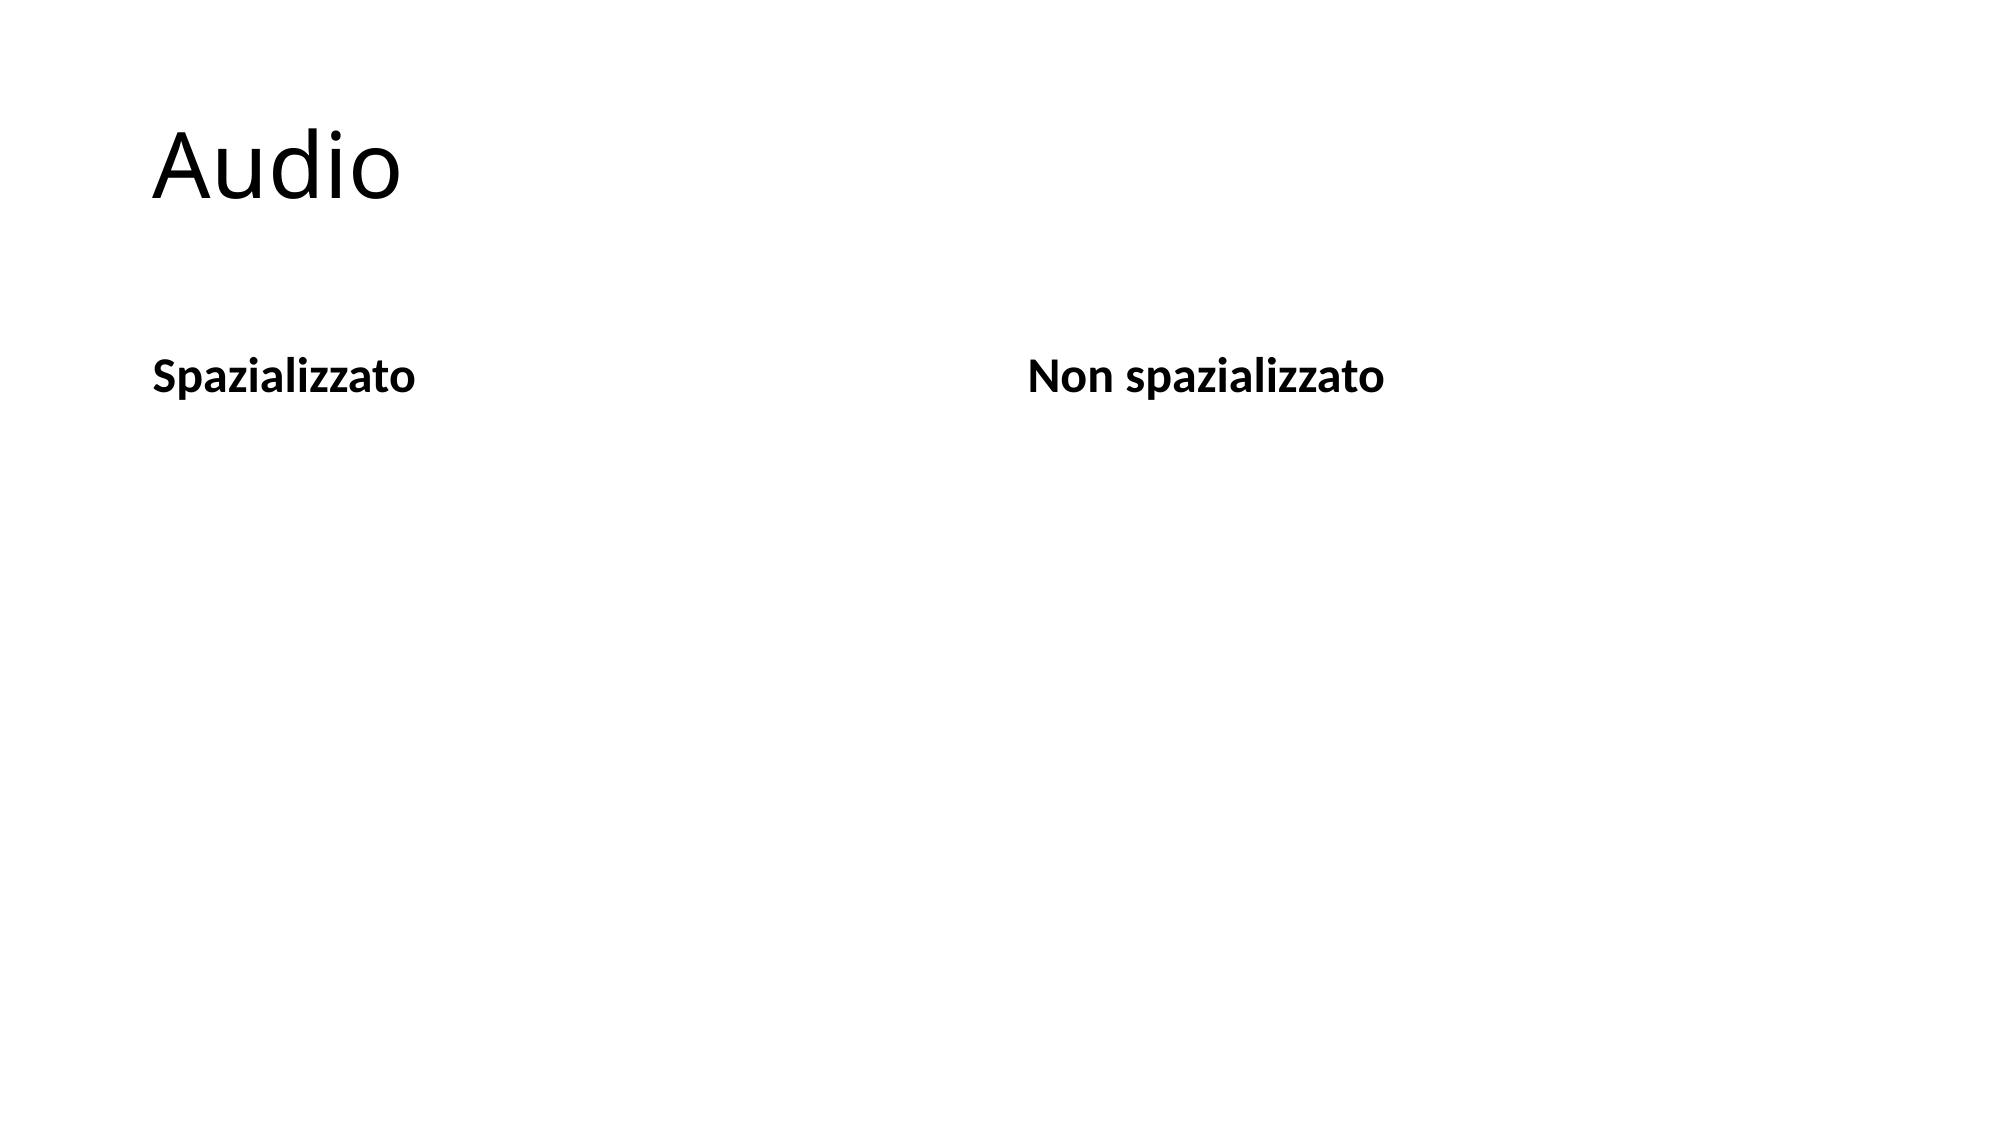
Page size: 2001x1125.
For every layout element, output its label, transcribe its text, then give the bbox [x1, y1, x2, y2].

list Non spazializzato [1012, 275, 1863, 411]
list Spazializzato [137, 275, 984, 411]
title Audio [137, 59, 1863, 278]
